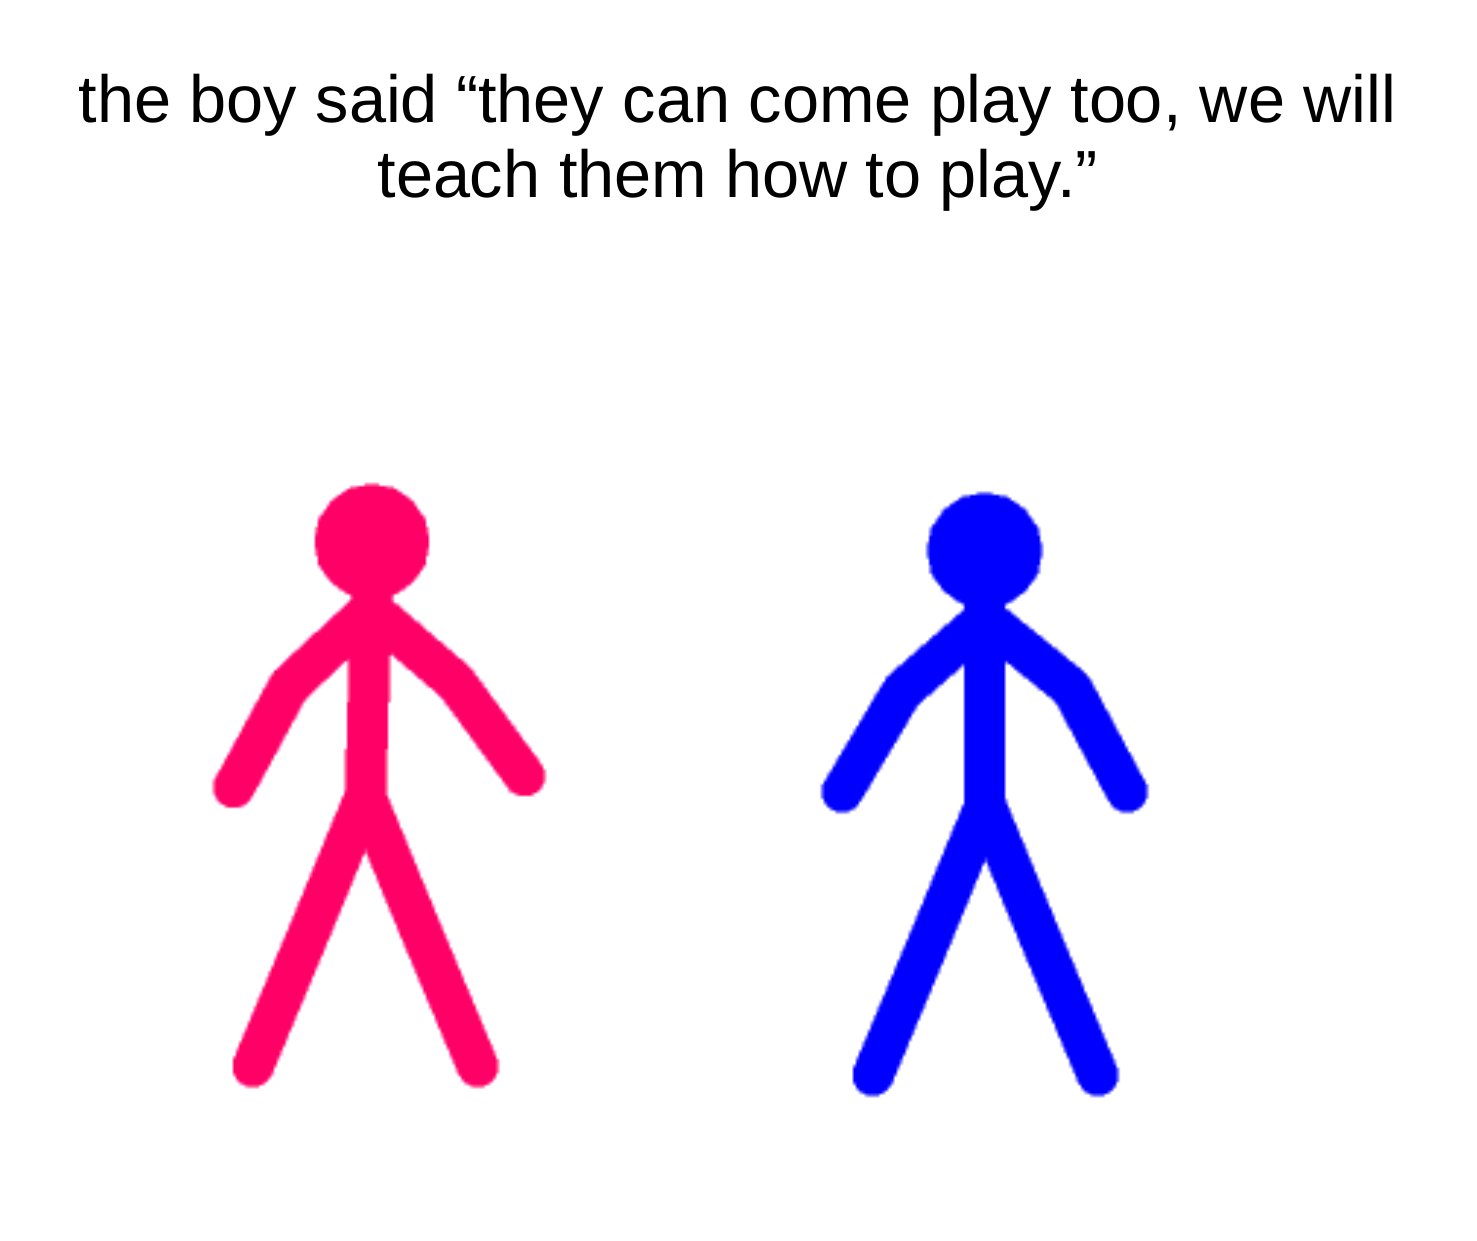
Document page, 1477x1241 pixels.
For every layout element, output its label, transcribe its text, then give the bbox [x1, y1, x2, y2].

picture [0, 0, 1477, 1241]
subtitle the boy said “they can come play too, we will teach them how to play.” [73, 49, 1403, 225]
